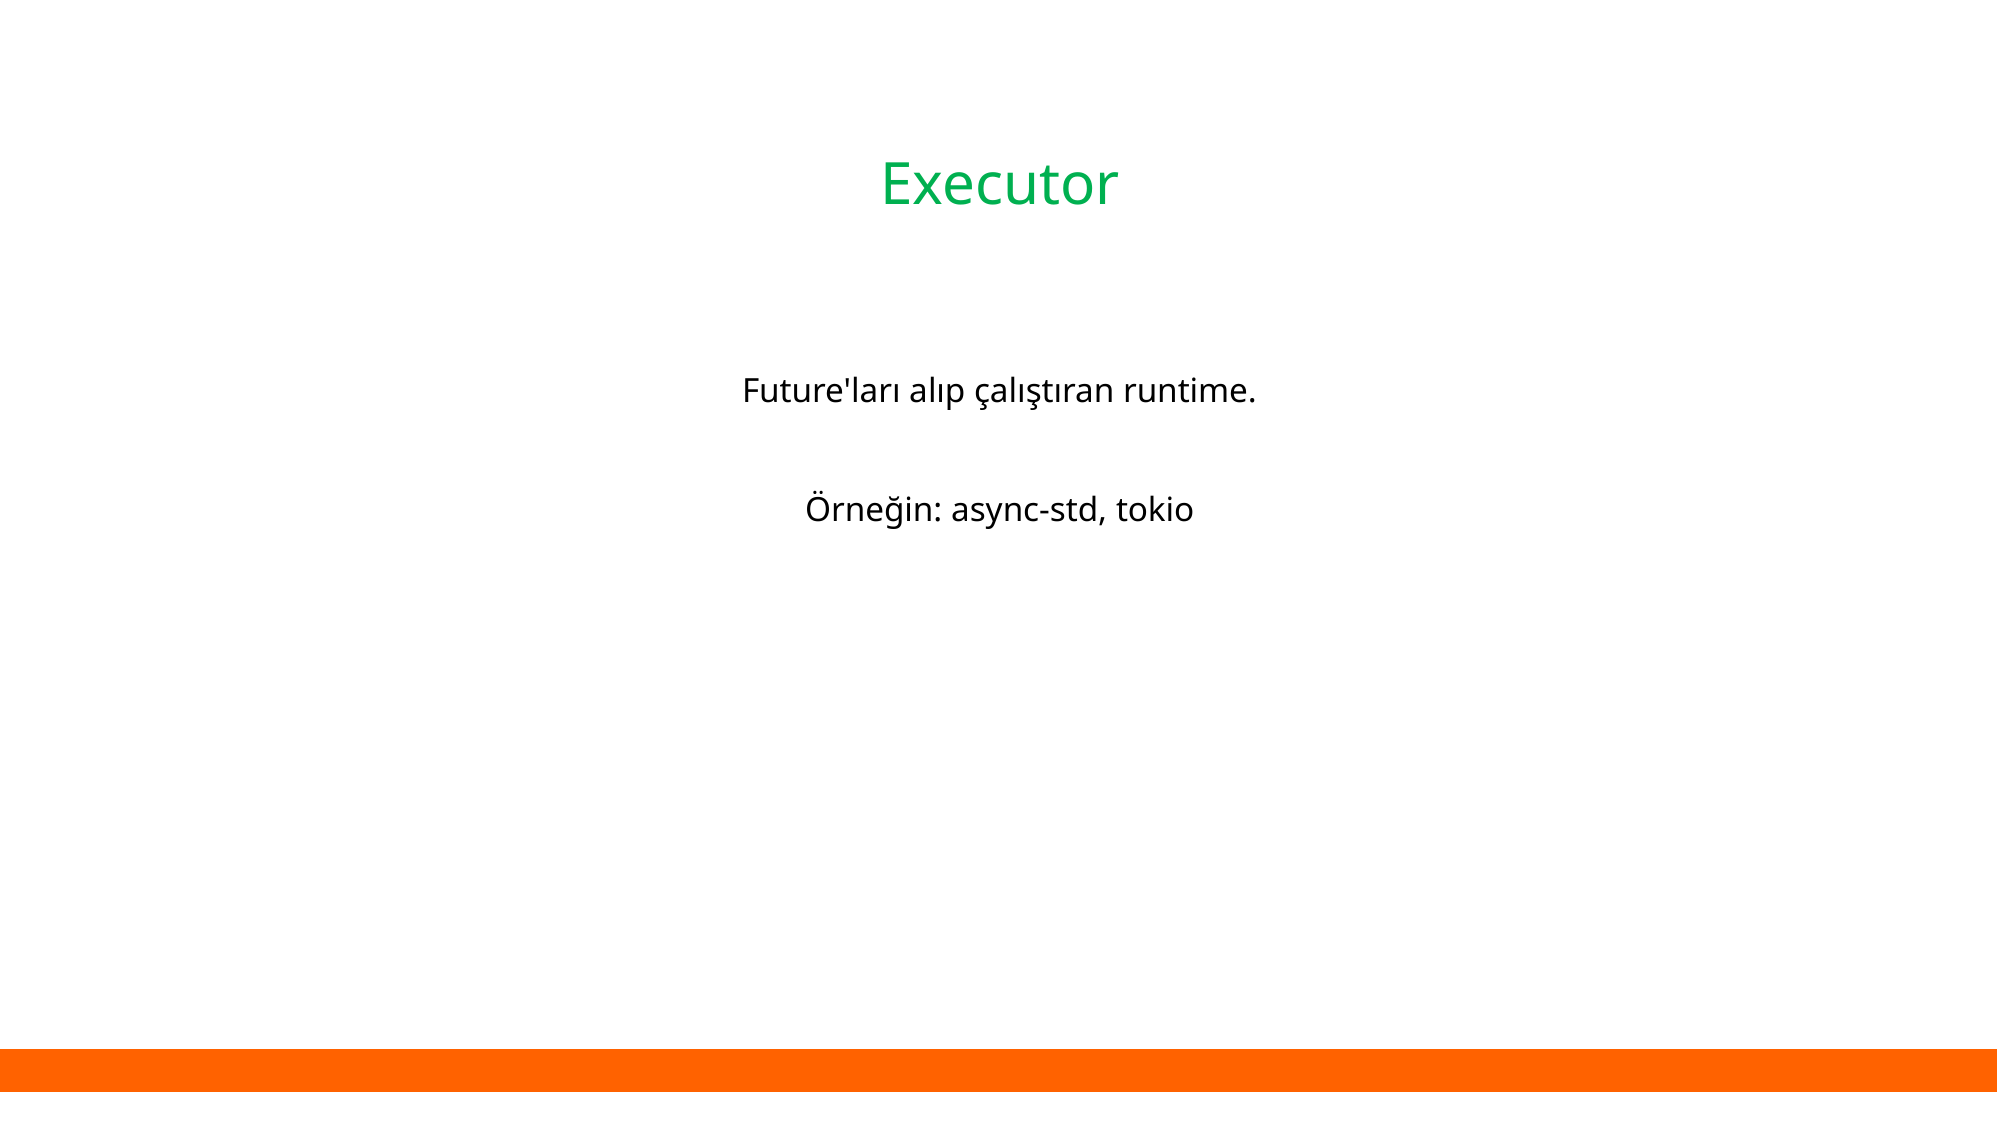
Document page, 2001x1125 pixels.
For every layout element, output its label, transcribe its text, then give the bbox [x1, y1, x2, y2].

text_box Executor [420, 146, 1580, 237]
text_box Future'ları alıp çalıştıran runtime. Örneğin: async-std, tokio [451, 361, 1549, 643]
text_box [0, 1049, 1997, 1092]
